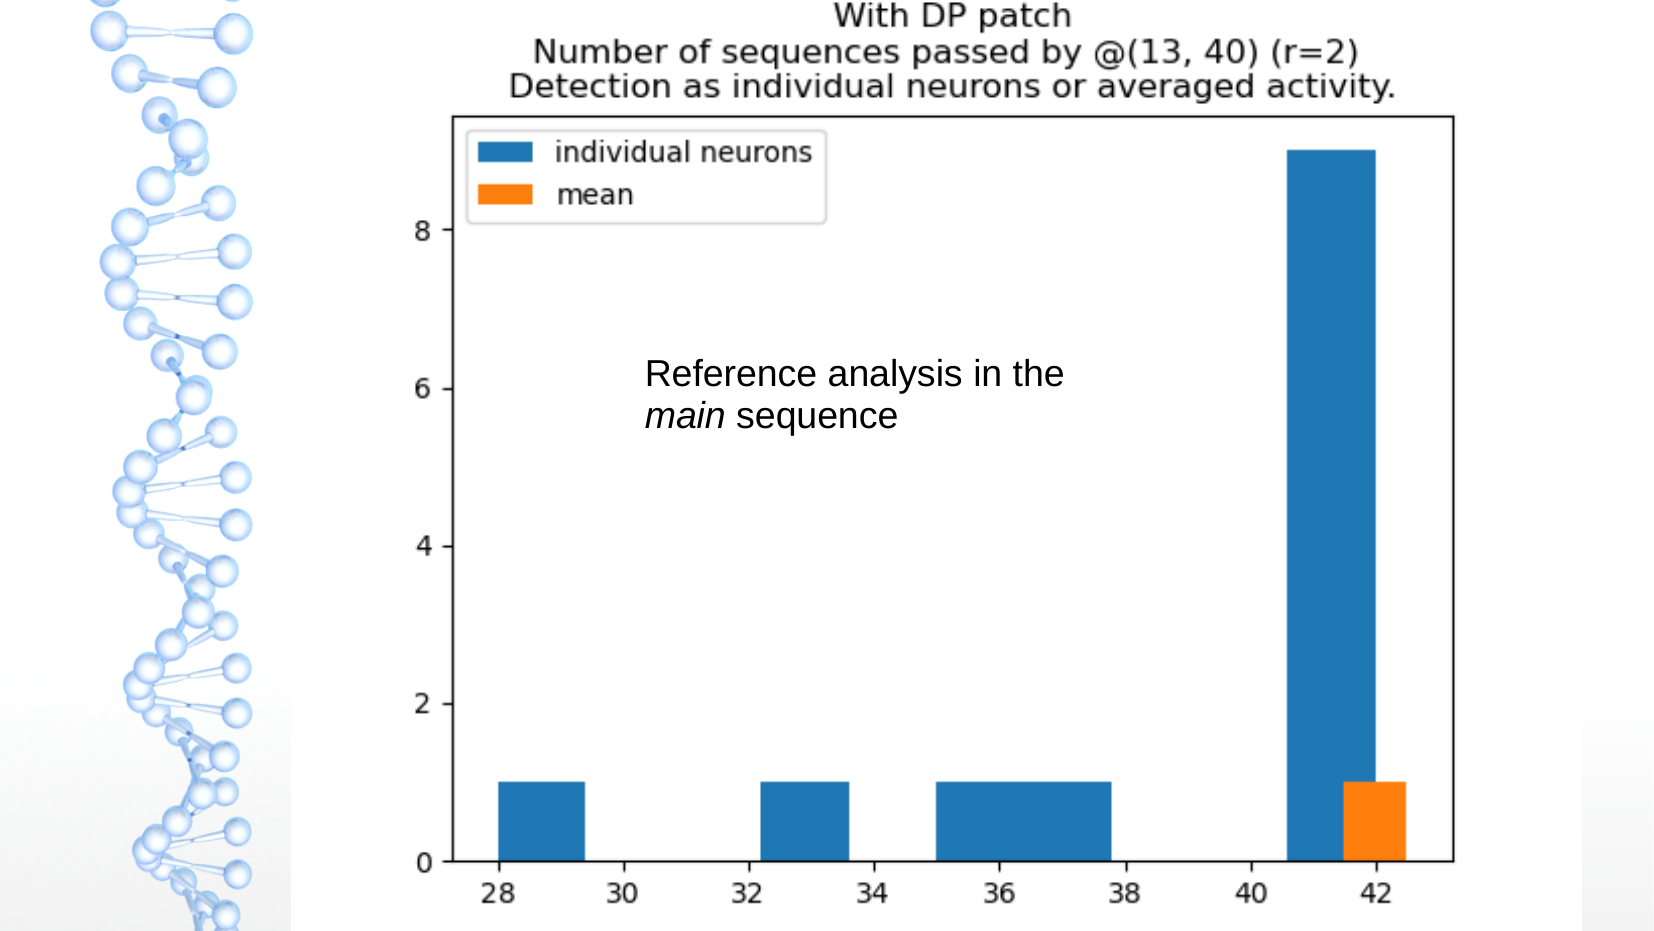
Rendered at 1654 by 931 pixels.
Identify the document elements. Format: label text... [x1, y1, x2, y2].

picture [0, 0, 1654, 931]
text_box Reference analysis in the main sequence [630, 345, 1080, 444]
